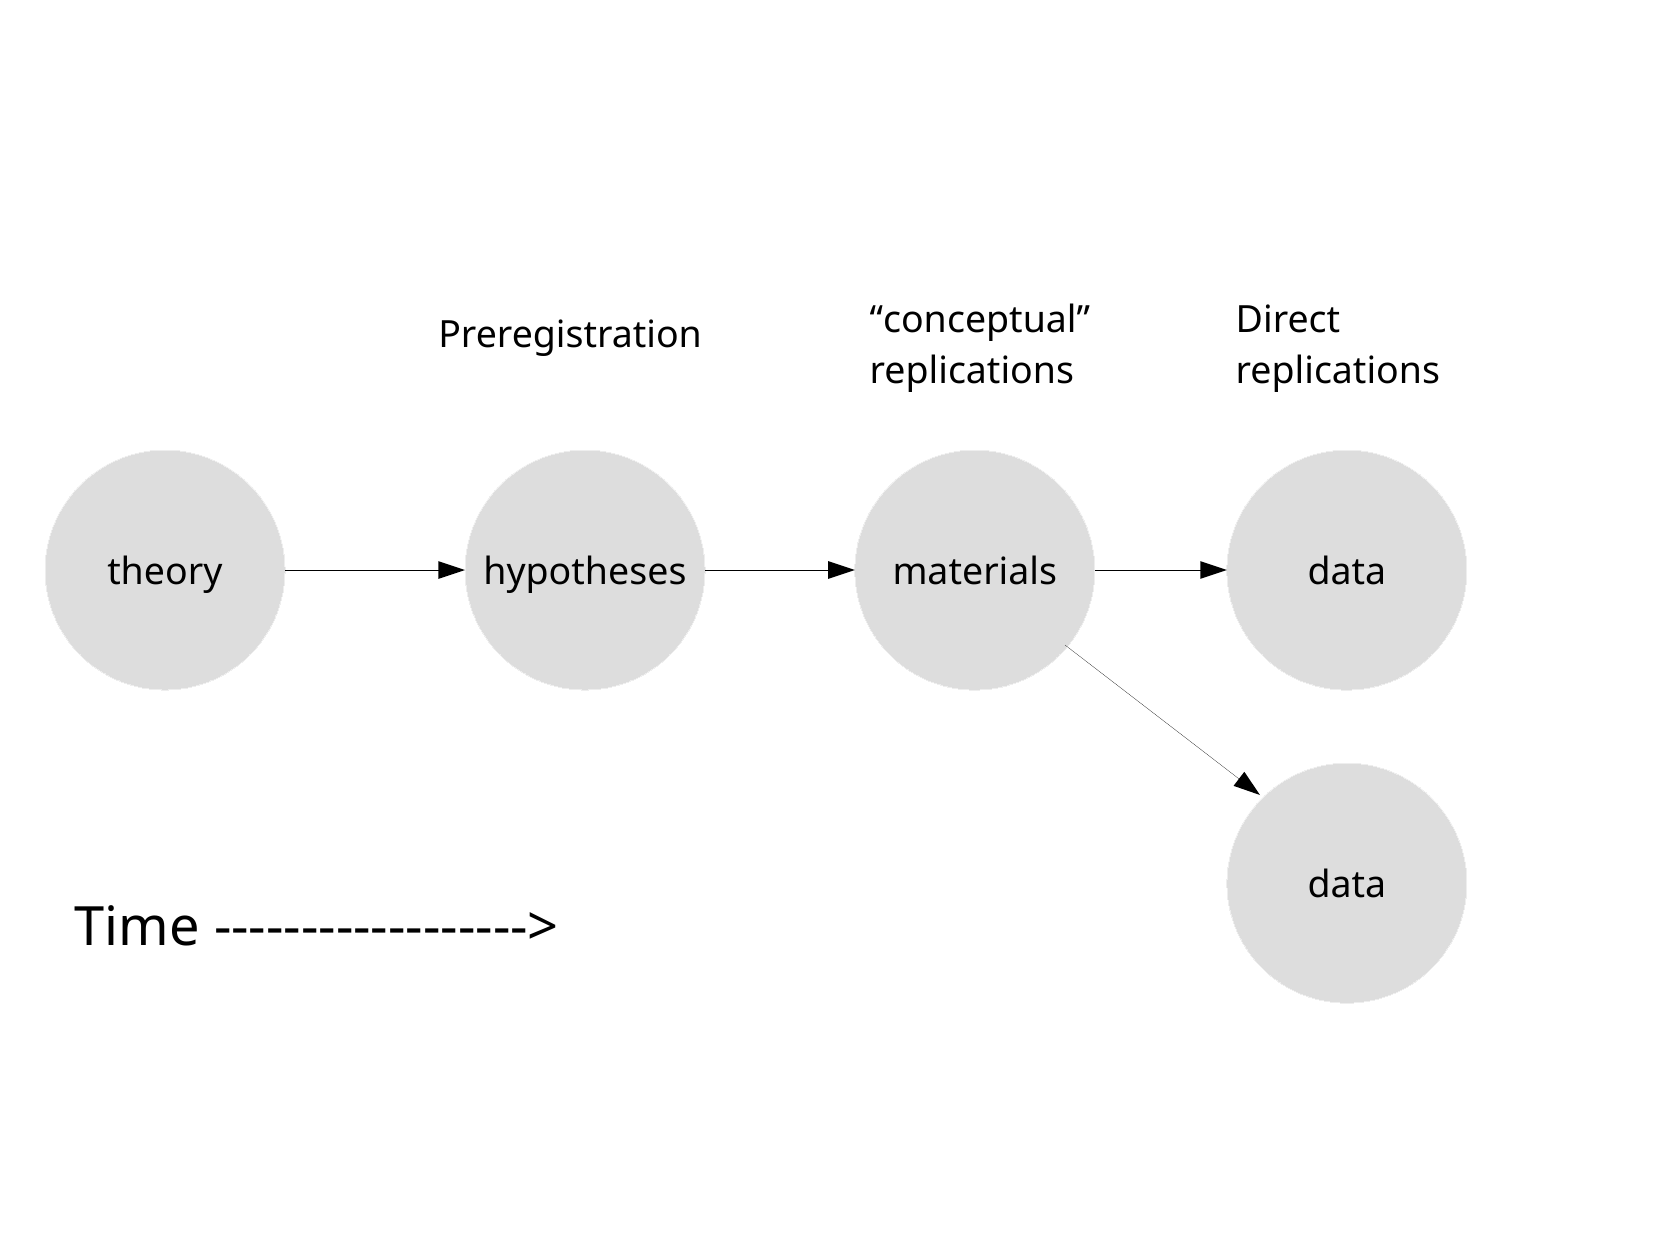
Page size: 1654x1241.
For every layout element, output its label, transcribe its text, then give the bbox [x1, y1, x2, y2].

text_box data [1226, 450, 1467, 691]
text_box Time ------------------> [60, 880, 856, 961]
text_box materials [854, 450, 1095, 691]
text_box data [1226, 763, 1467, 1004]
text_box “conceptual” replications [854, 285, 1155, 390]
text_box Preregistration [423, 300, 766, 406]
text_box theory [45, 450, 286, 691]
text_box hypotheses [465, 450, 706, 691]
text_box Direct replications [1220, 285, 1521, 390]
